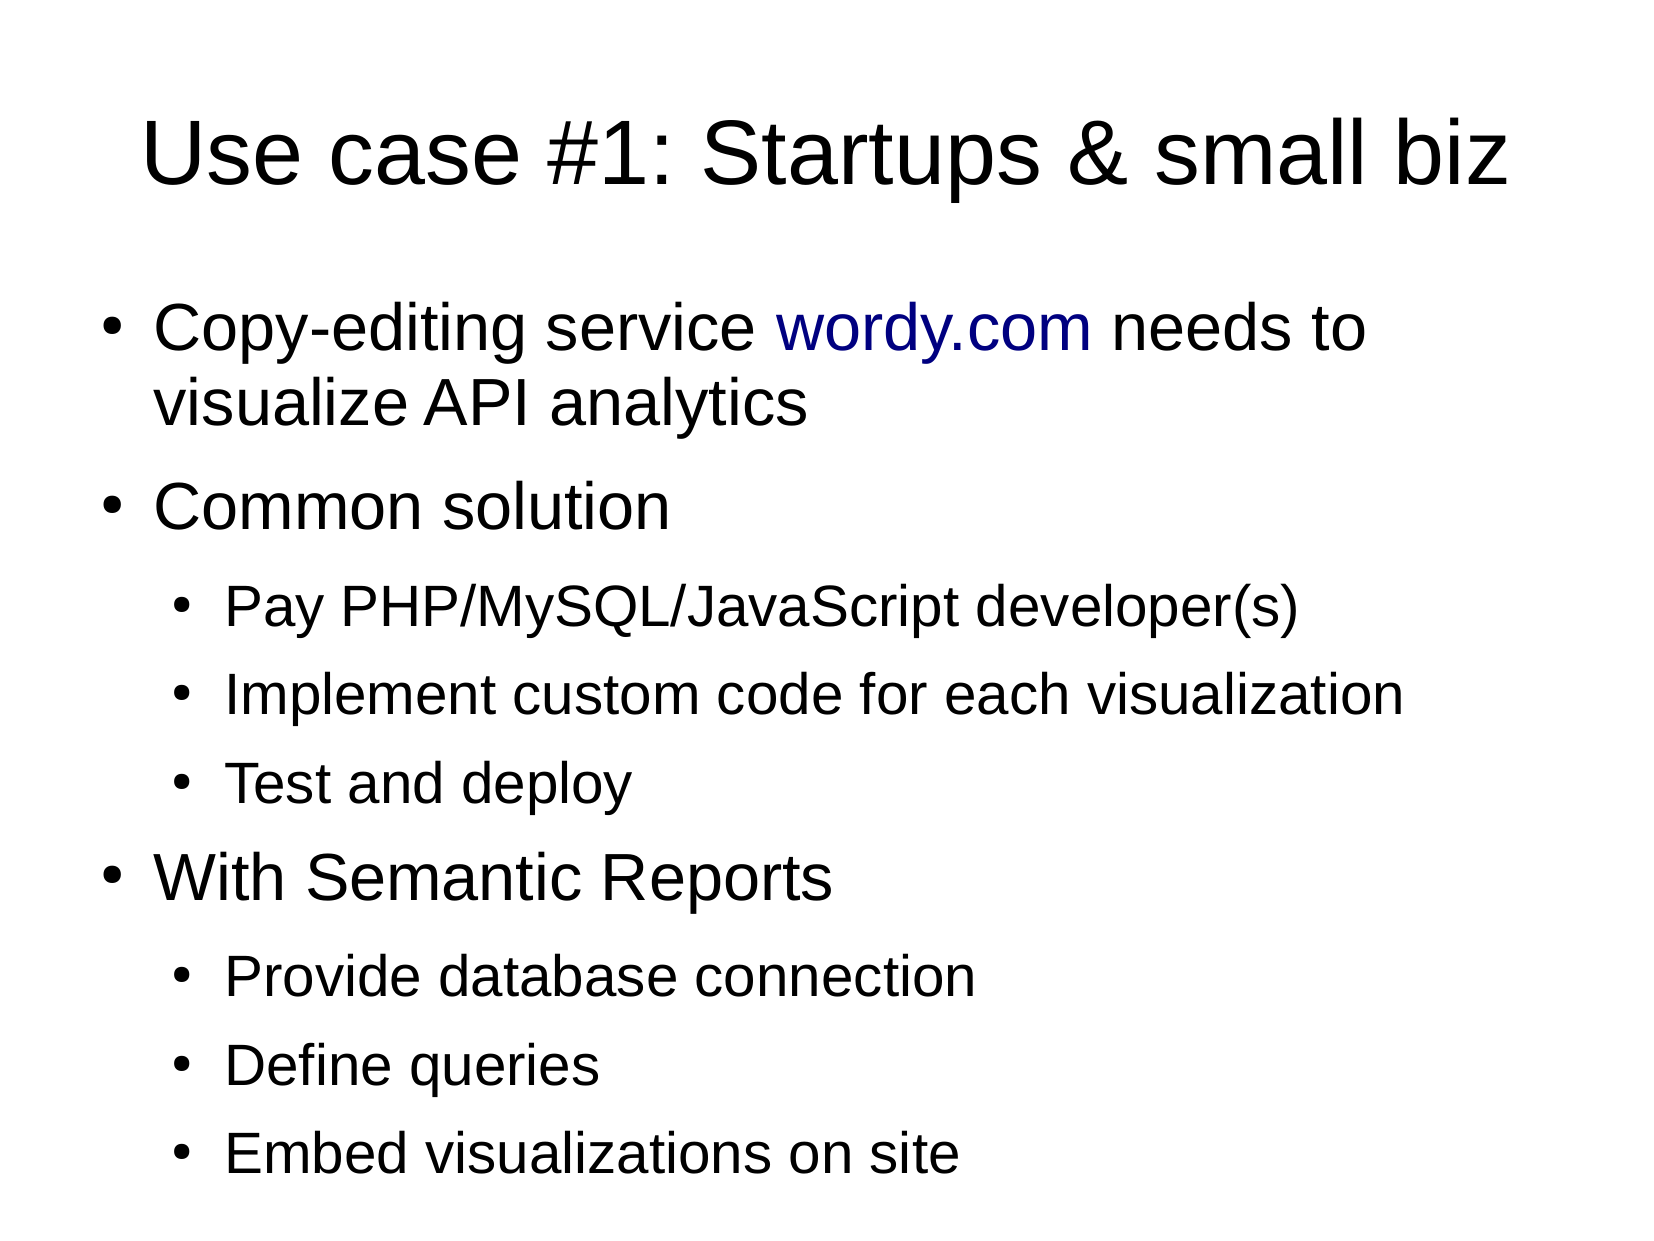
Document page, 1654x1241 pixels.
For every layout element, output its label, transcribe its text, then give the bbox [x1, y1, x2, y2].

title Use case #1: Startups & small biz [82, 56, 1571, 250]
list Copy-editing service wordy.com needs to visualize API analytics Common solution Pay PHP/MySQL/JavaScript developer(s) Implement custom code for each visualization Test and deploy With Semantic Reports Provide database connection Define queries Embed visualizations on site [82, 290, 1571, 1185]
